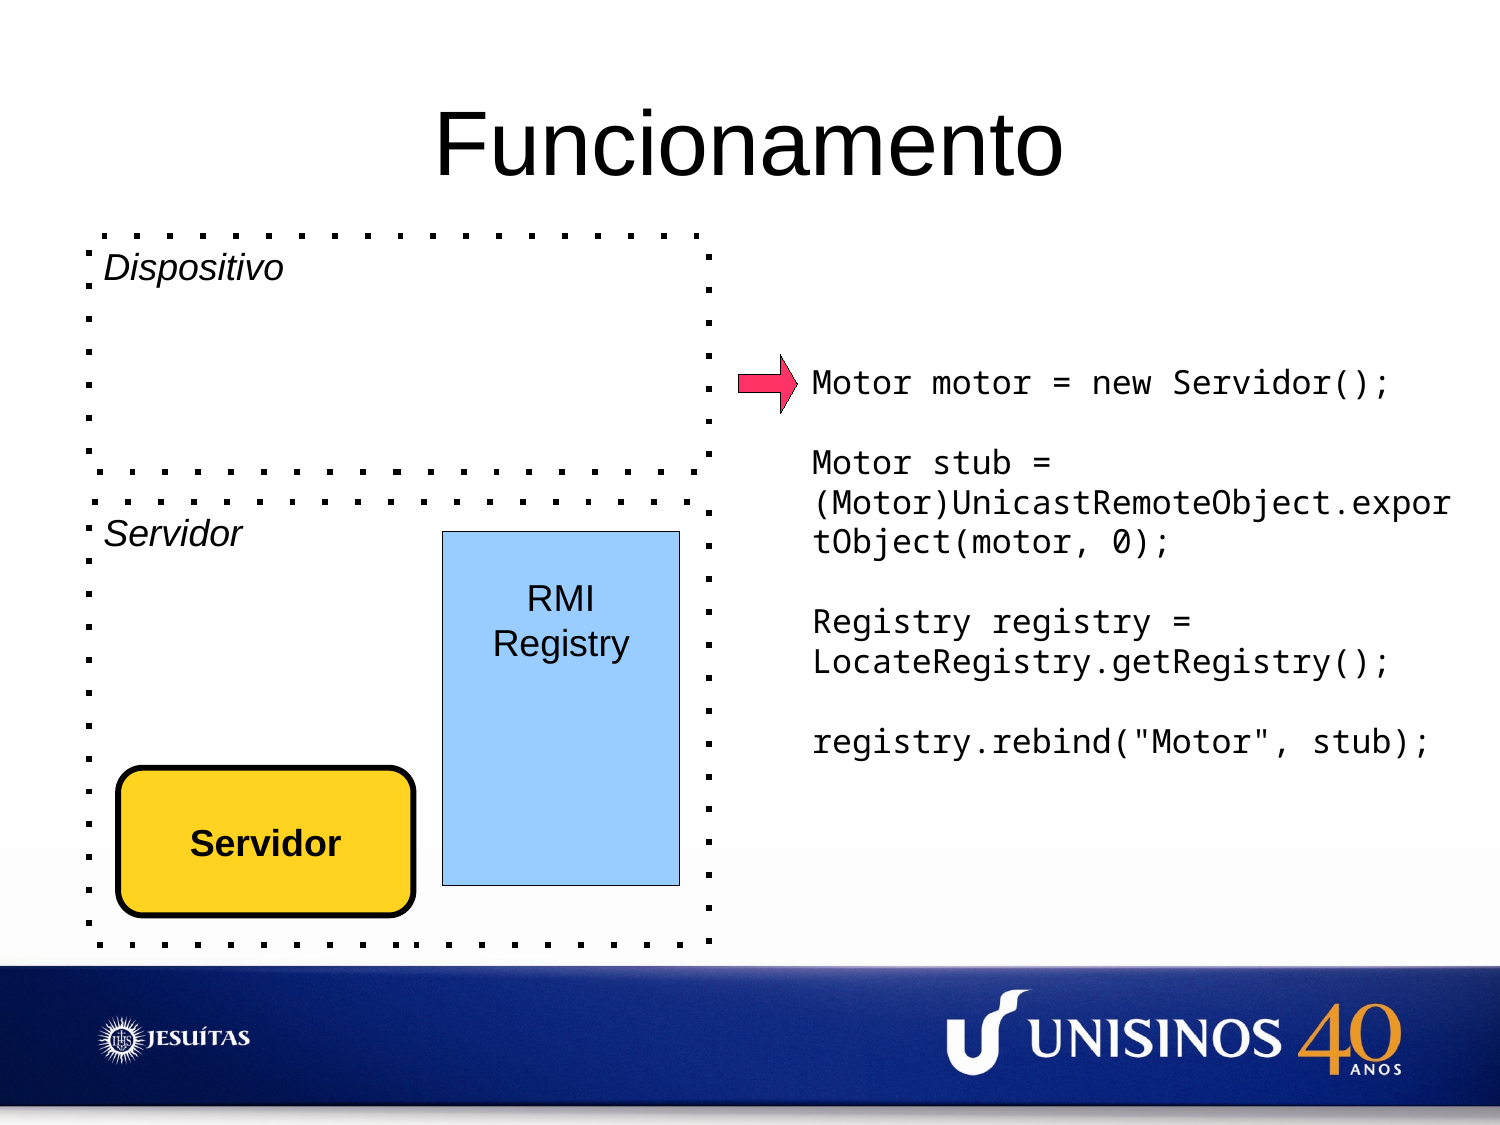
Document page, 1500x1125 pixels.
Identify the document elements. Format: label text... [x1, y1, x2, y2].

picture [0, 848, 1500, 1125]
text_box Servidor [118, 767, 414, 916]
text_box Motor motor = new Servidor(); Motor stub = (Motor)UnicastRemoteObject.exportObject(motor, 0); Registry registry = LocateRegistry.getRegistry(); registry.rebind("Motor", stub); [797, 353, 1477, 768]
text_box Dispositivo [88, 235, 299, 296]
text_box Servidor [88, 501, 258, 591]
text_box RMI Registry [442, 531, 680, 886]
title Funcionamento [75, 45, 1426, 233]
text_box [738, 354, 798, 414]
